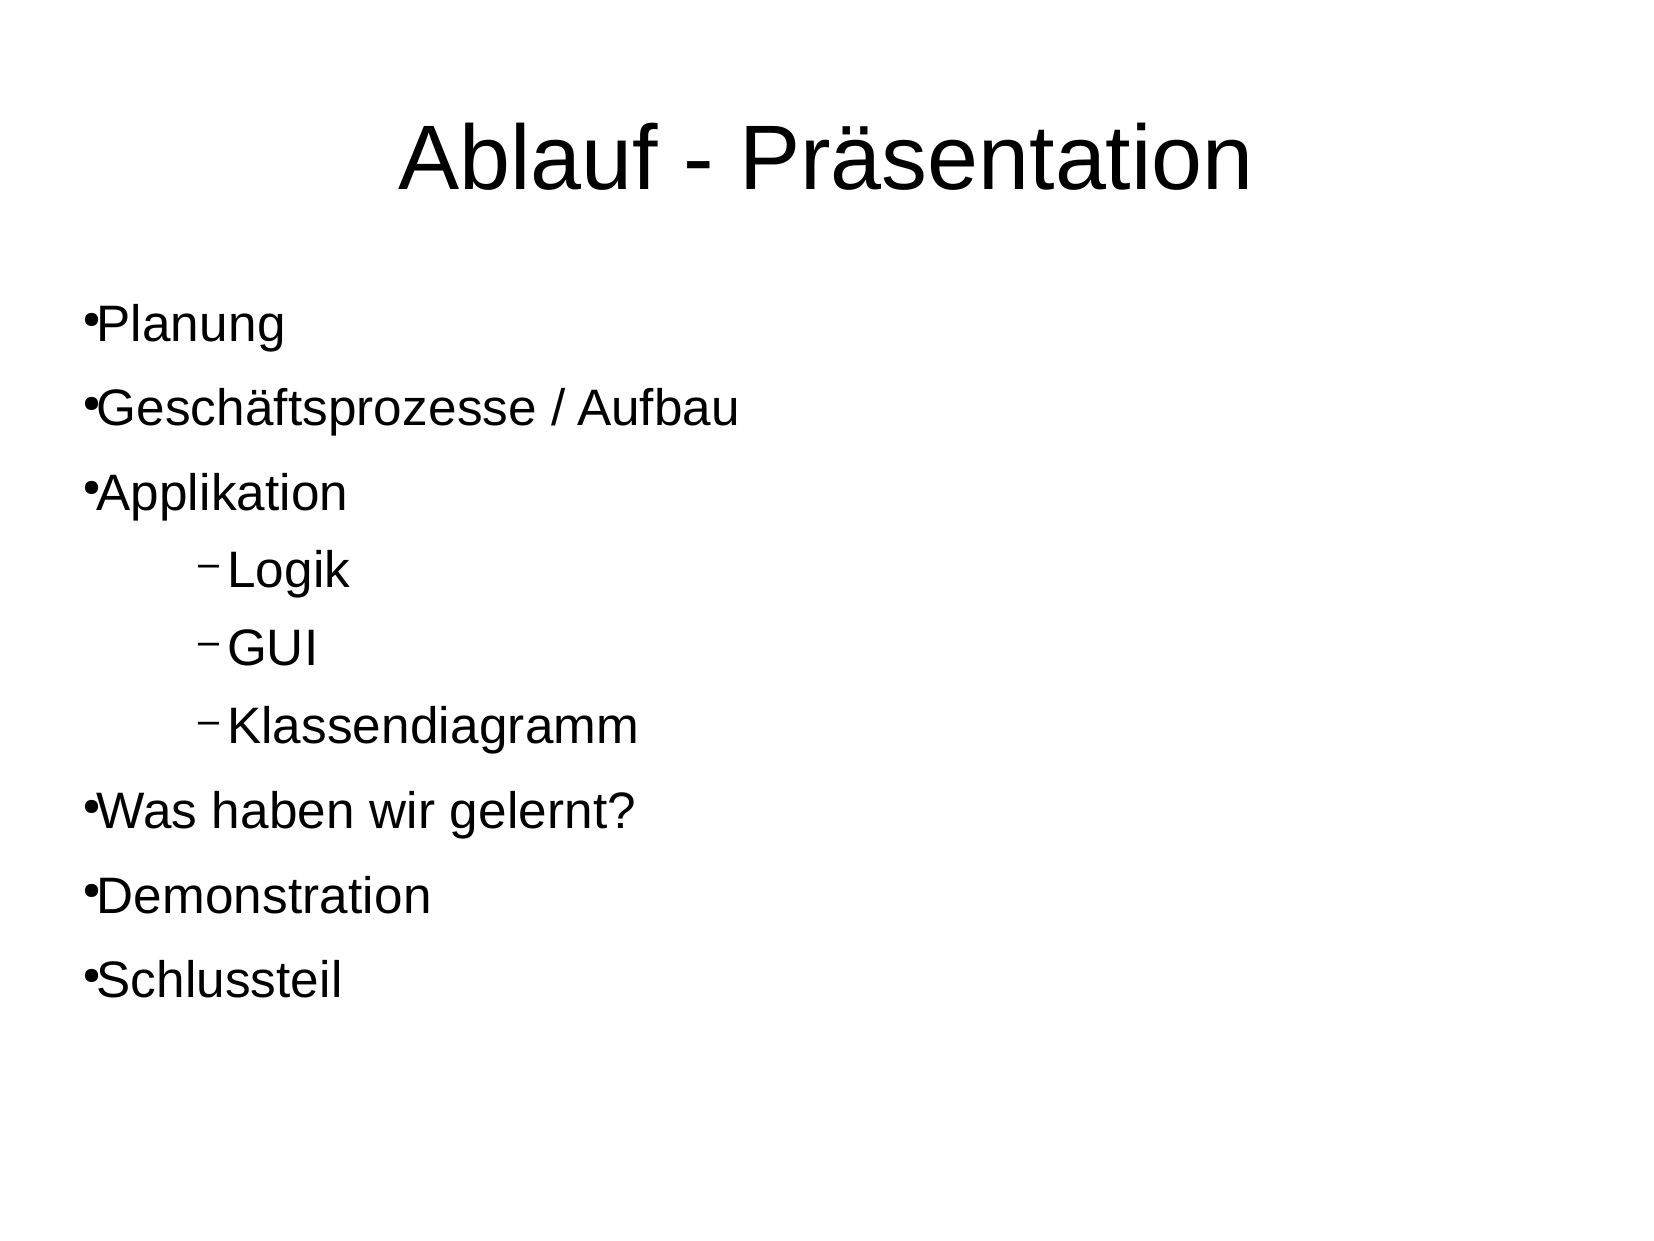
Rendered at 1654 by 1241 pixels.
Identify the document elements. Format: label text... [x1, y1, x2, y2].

list Planung Geschäftsprozesse / Aufbau Applikation Logik GUI Klassendiagramm Was haben wir gelernt? Demonstration Schlussteil [82, 290, 1571, 1010]
title Ablauf - Präsentation [82, 49, 1571, 257]
